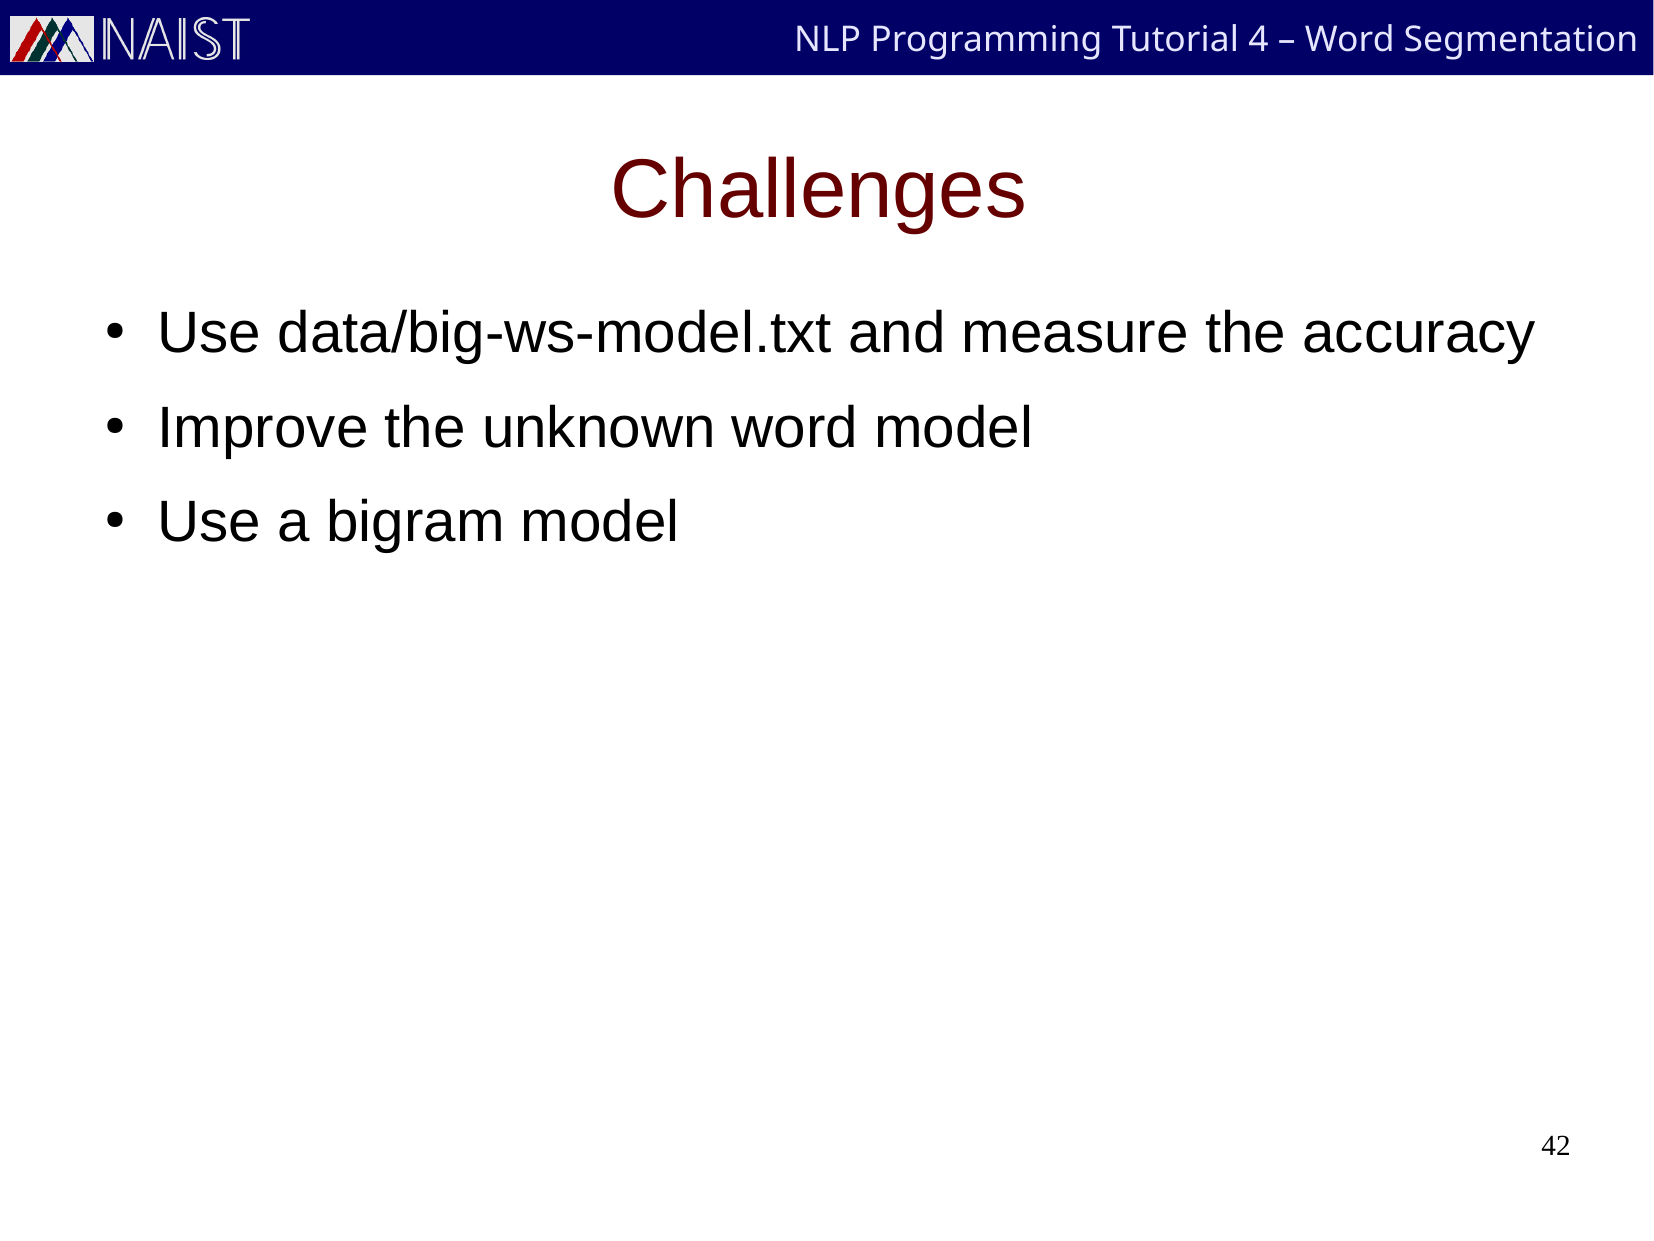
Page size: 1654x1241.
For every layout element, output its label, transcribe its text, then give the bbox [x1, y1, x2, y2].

picture [102, 17, 251, 60]
picture [10, 16, 94, 62]
list Use data/big-ws-model.txt and measure the accuracy Improve the unknown word model Use a bigram model [86, 300, 1576, 1119]
title Challenges [75, 92, 1564, 285]
